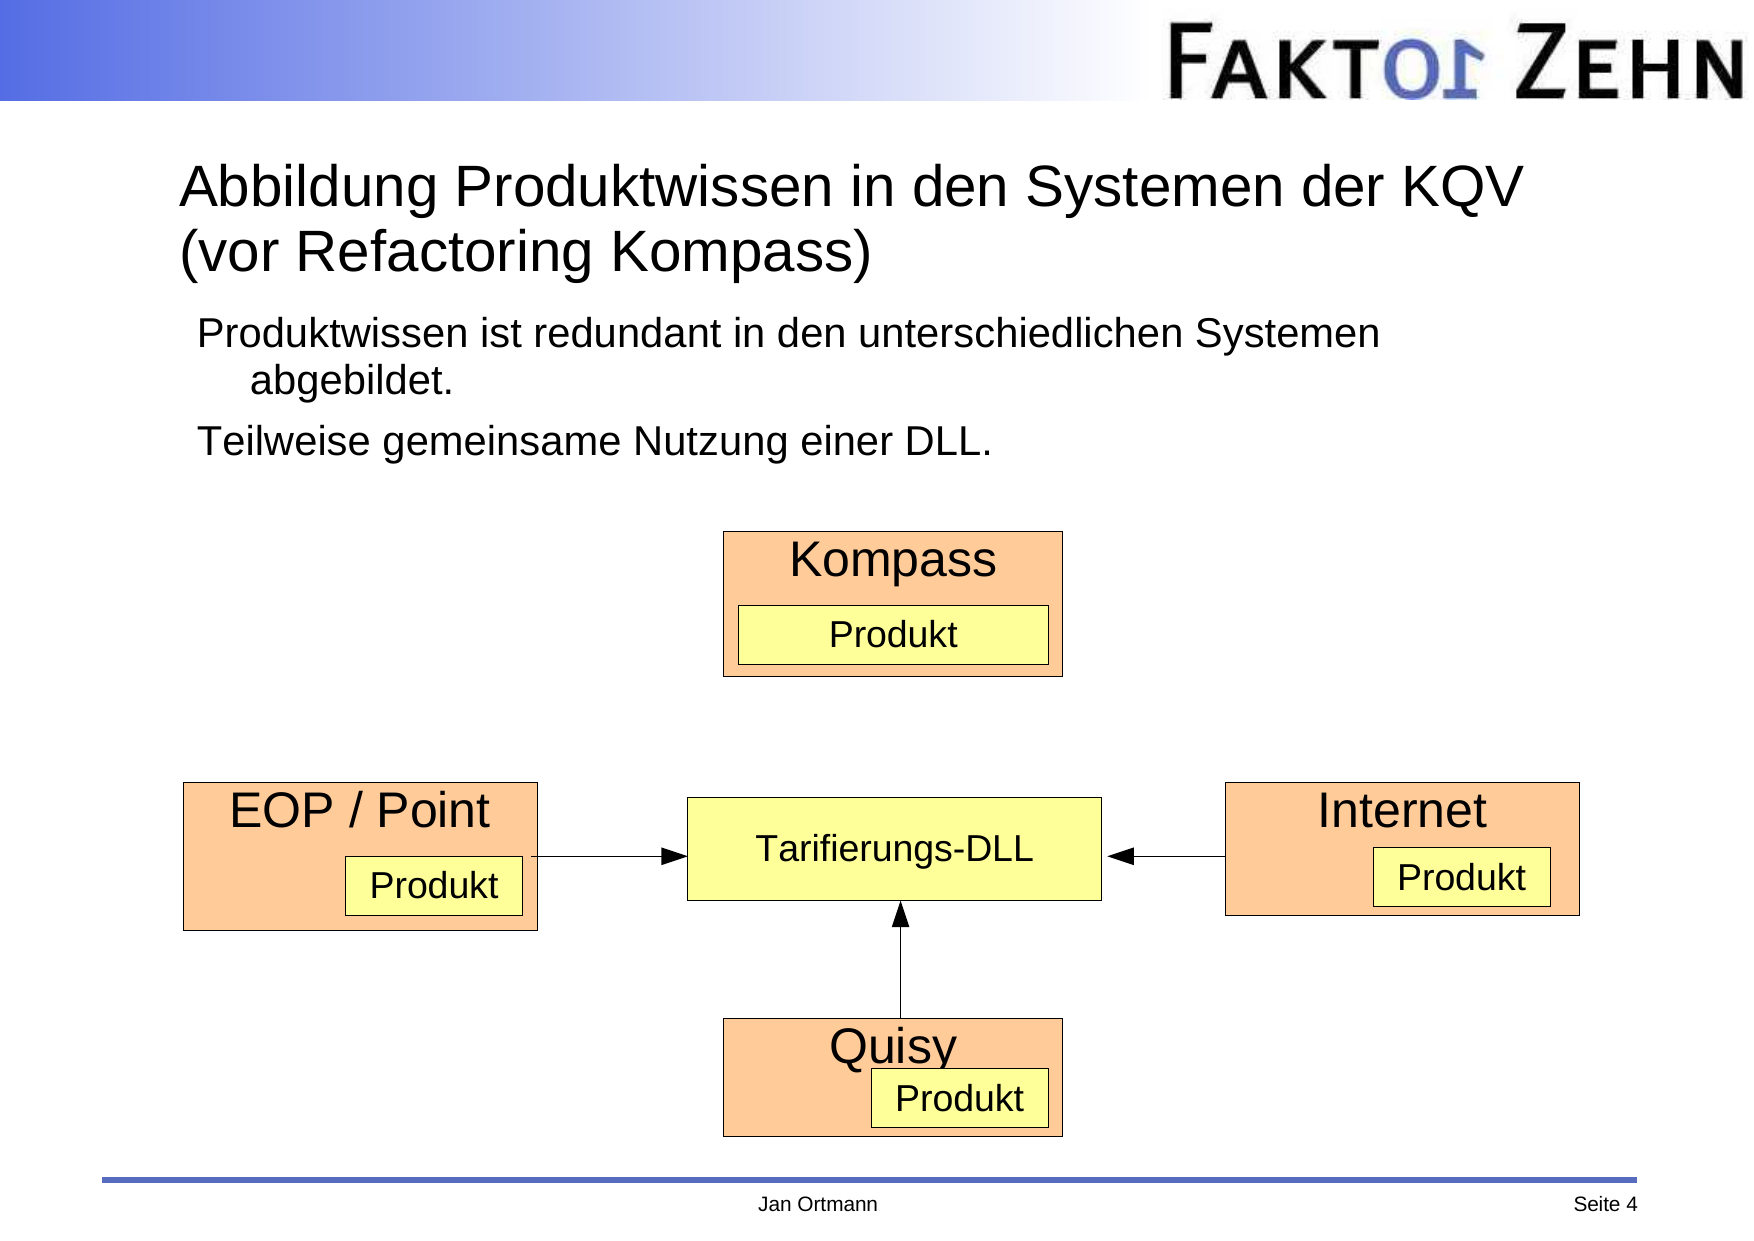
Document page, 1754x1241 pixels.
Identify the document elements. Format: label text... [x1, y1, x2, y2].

text_box Tarifierungs-DLL [687, 797, 1102, 901]
text_box Produkt [738, 605, 1049, 665]
text_box Produkt [871, 1068, 1049, 1128]
text_box Kompass [723, 531, 1063, 677]
text_box Quisy [723, 1018, 1063, 1137]
title Abbildung Produktwissen in den Systemen der KQV (vor Refactoring Kompass) [179, 142, 1576, 296]
picture [1162, 7, 1752, 100]
text_box Produkt [1373, 847, 1551, 907]
text_box EOP / Point [183, 782, 538, 931]
text_box Internet [1225, 782, 1580, 916]
list Produktwissen ist redundant in den unterschiedlichen Systemen abgebildet. Teilweise gemeinsame Nutzung einer DLL. [179, 310, 1576, 1078]
text_box Produkt [345, 856, 523, 916]
